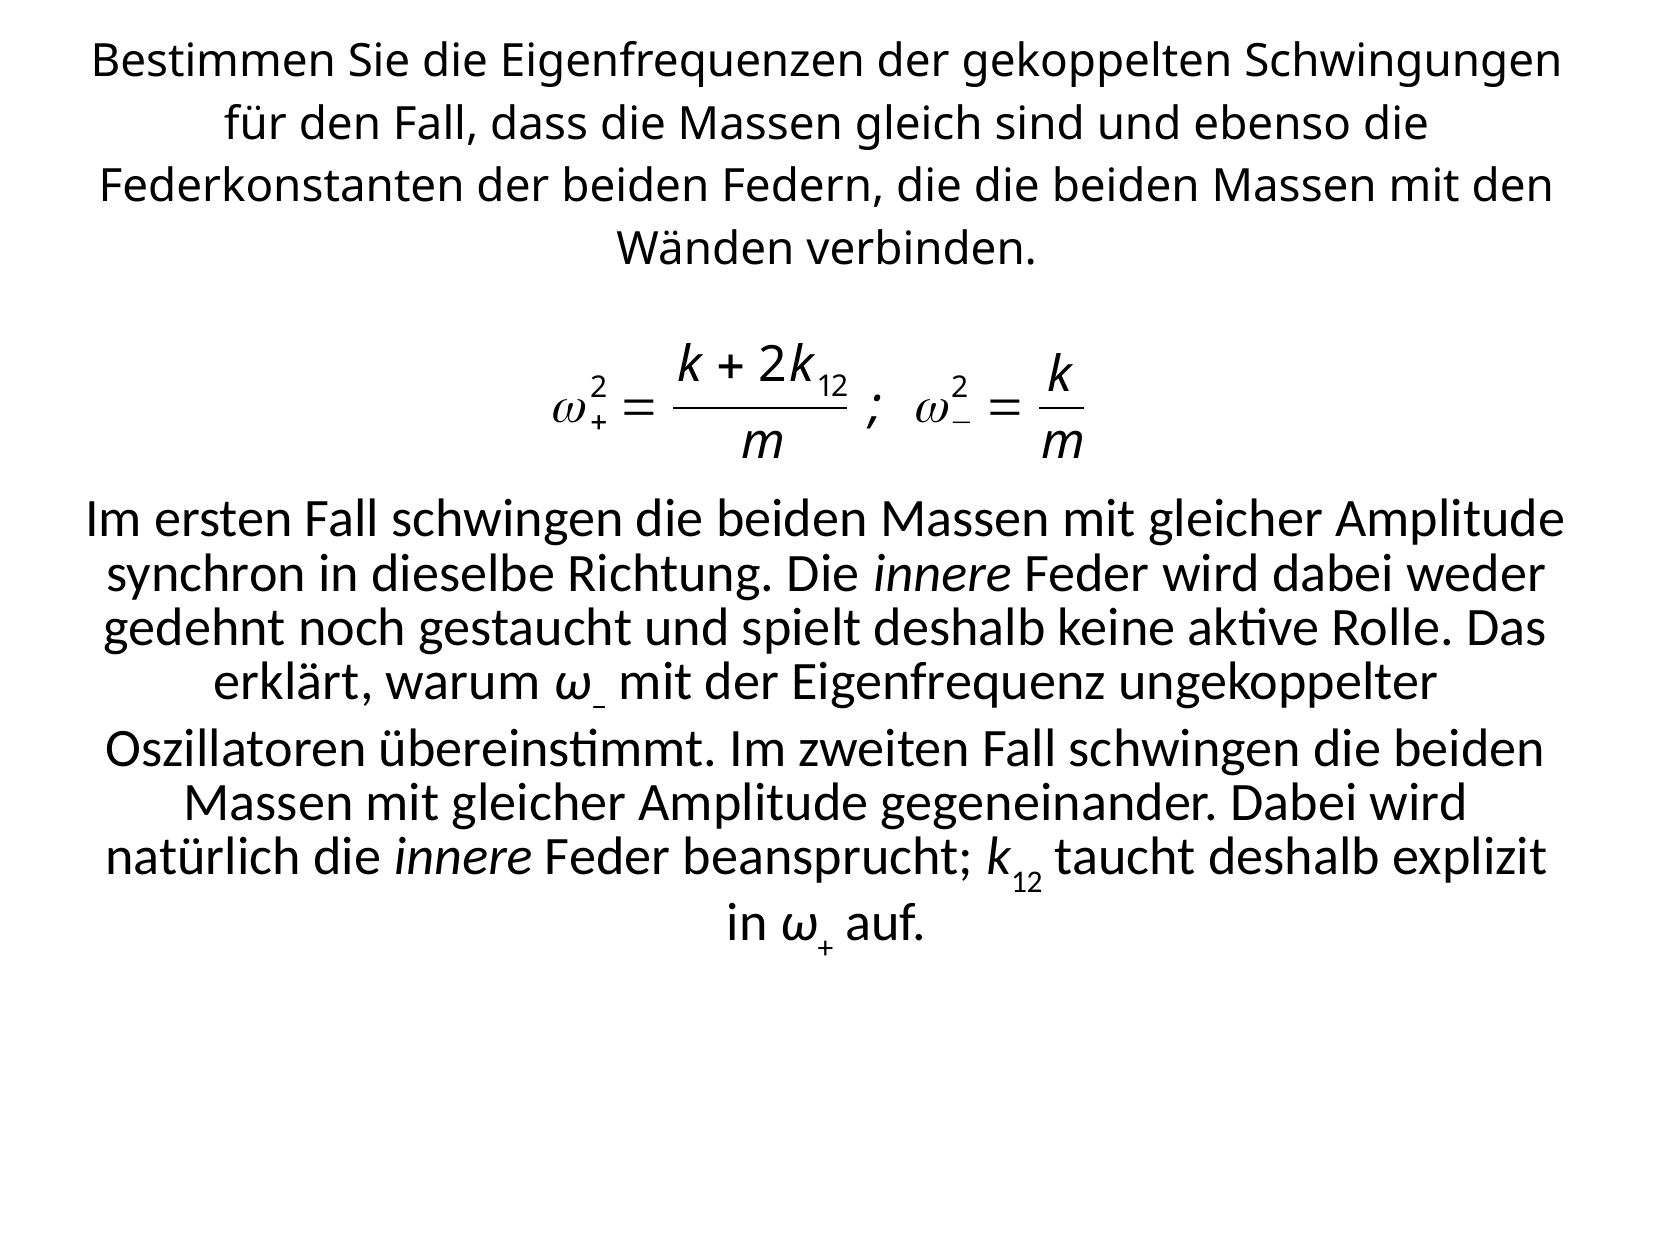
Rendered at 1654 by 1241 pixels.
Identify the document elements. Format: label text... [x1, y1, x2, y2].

chart [543, 335, 1093, 473]
subtitle Im ersten Fall schwingen die beiden Massen mit gleicher Amplitude synchron in dieselbe Richtung. Die innere Feder wird dabei weder gedehnt noch gestaucht und spielt deshalb keine aktive Rolle. Das erklärt, warum ω− mit der Eigenfrequenz ungekoppelter Oszillatoren übereinstimmt. Im zweiten Fall schwingen die beiden Massen mit gleicher Amplitude gegeneinander. Dabei wird natürlich die innere Feder beansprucht; k12 taucht deshalb explizit in ω+ auf. [82, 267, 1571, 1032]
title Bestimmen Sie die Eigenfrequenzen der gekoppelten Schwingungen für den Fall, dass die Massen gleich sind und ebenso die Federkonstanten der beiden Federn, die die beiden Massen mit den Wänden verbinden. [82, 43, 1571, 263]
